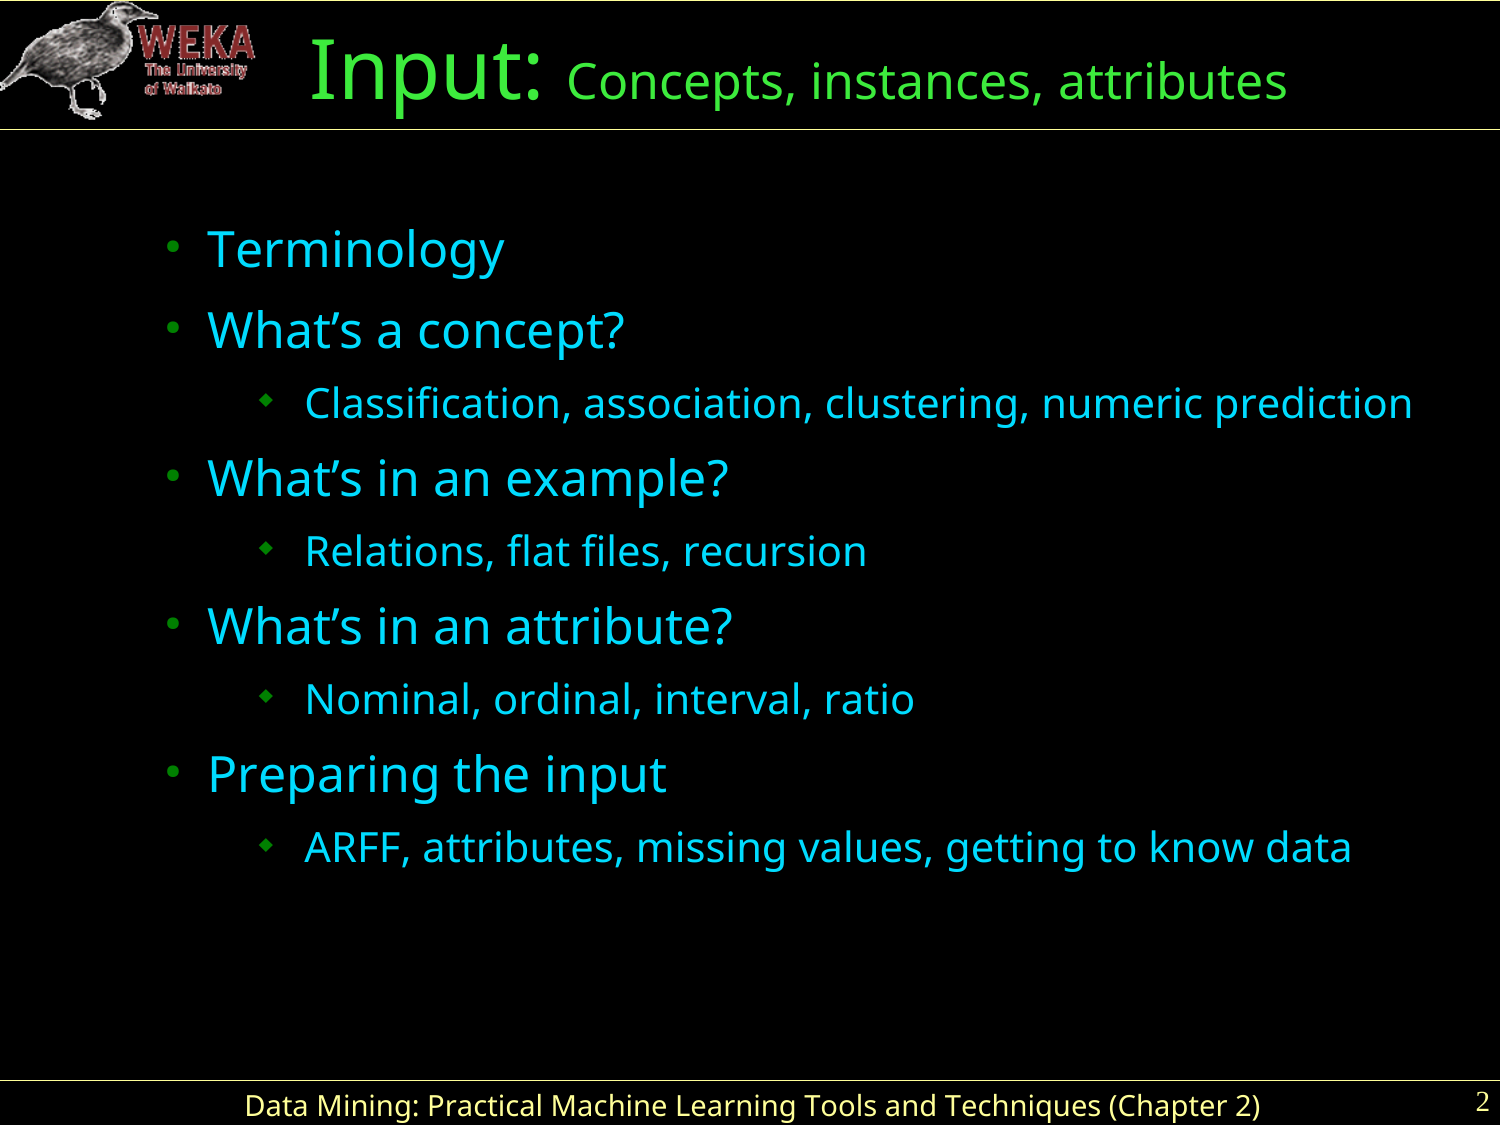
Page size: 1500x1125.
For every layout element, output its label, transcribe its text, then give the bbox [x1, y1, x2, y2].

picture [0, 1, 266, 129]
text_box Terminology What’s a concept? Classification, association, clustering, numeric prediction What’s in an example? Relations, flat files, recursion What’s in an attribute? Nominal, ordinal, interval, ratio Preparing the input ARFF, attributes, missing values, getting to know data [150, 206, 1447, 975]
title Input: Concepts, instances, attributes [295, 0, 1500, 148]
